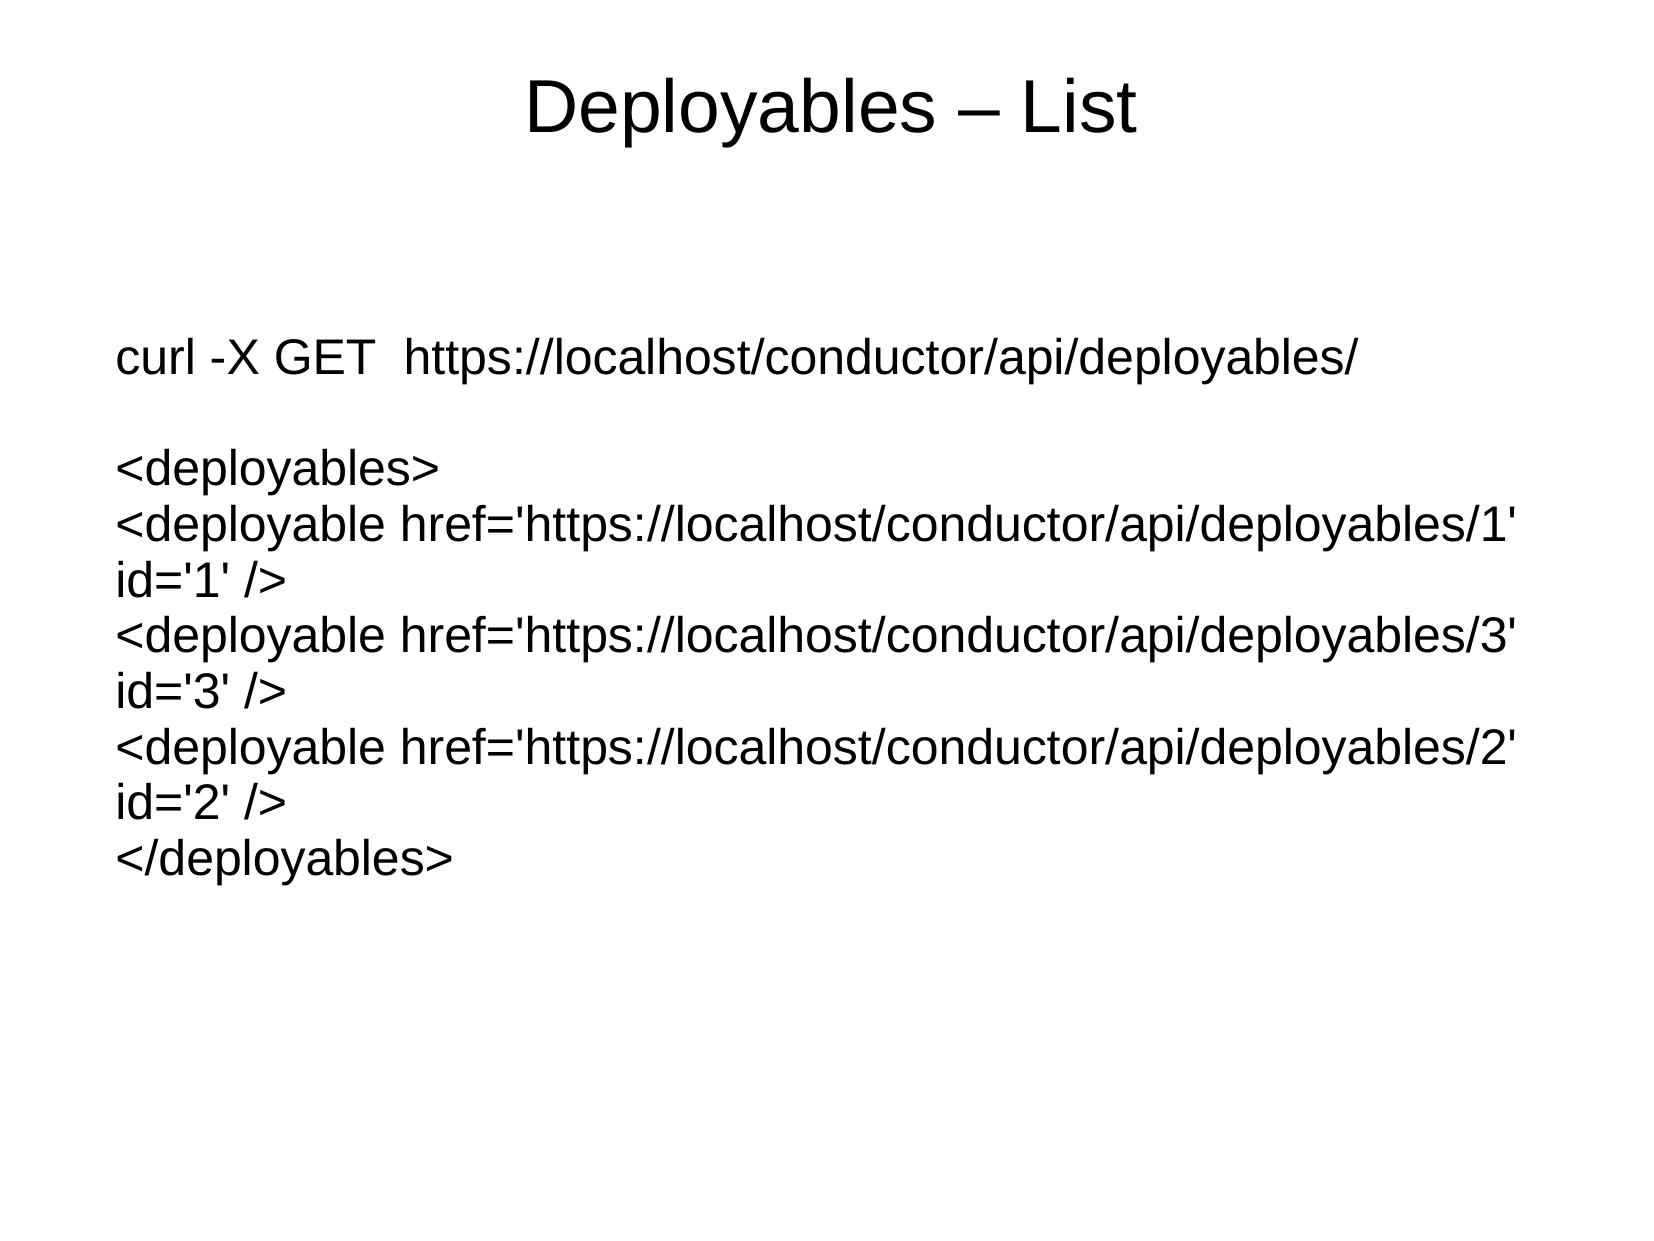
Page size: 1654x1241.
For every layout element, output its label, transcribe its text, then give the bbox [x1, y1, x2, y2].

subtitle curl -X GET https://localhost/conductor/api/deployables/ <deployables> <deployable href='https://localhost/conductor/api/deployables/1' id='1' /> <deployable href='https://localhost/conductor/api/deployables/3' id='3' /> <deployable href='https://localhost/conductor/api/deployables/2' id='2' /> </deployables> [115, 328, 1631, 1226]
title Deployables – List [86, 2, 1576, 211]
